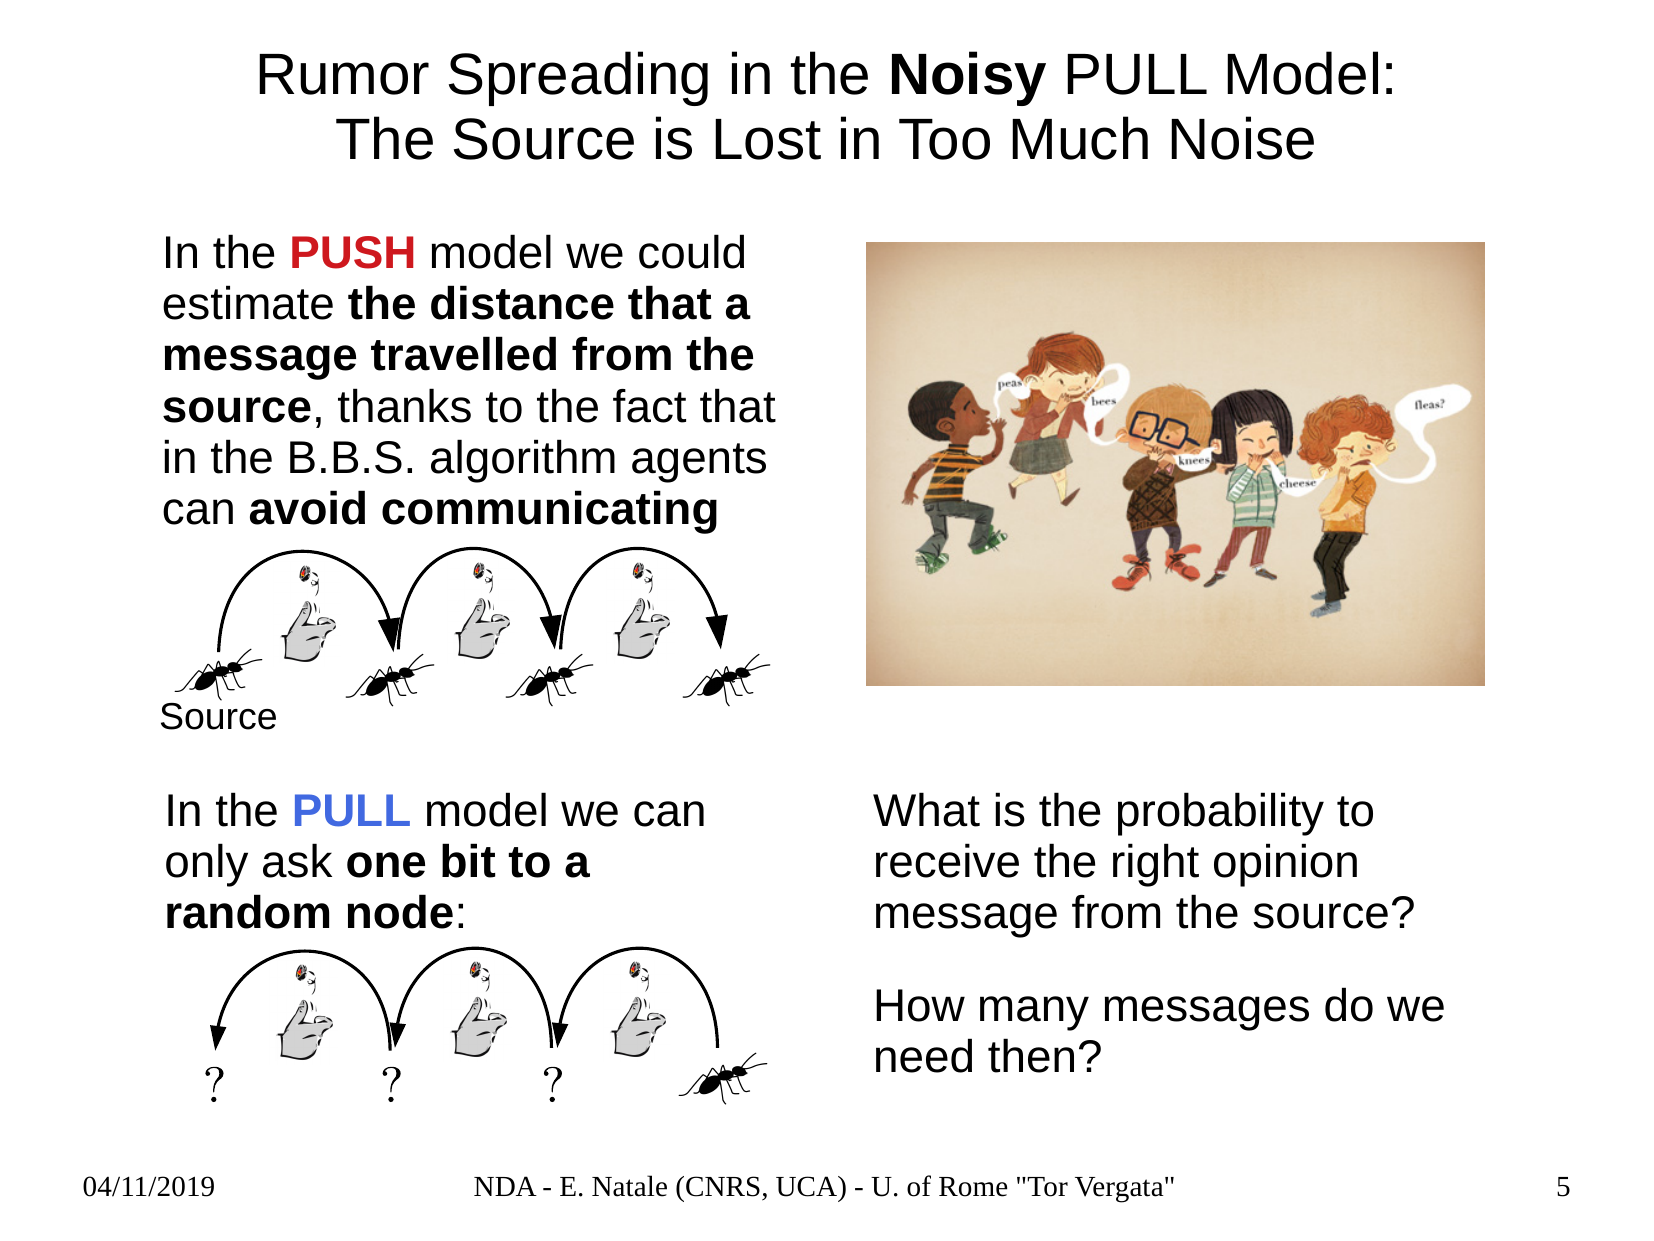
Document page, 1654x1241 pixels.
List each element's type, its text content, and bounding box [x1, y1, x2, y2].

text_box [382, 1066, 401, 1103]
title In the PULL model we can only ask one bit to a random node: [164, 784, 752, 990]
title In the PULL model we can only ask one bit to a random node: [412, 950, 536, 990]
text_box [205, 1066, 224, 1103]
picture [345, 635, 435, 725]
picture [269, 990, 338, 1065]
picture [606, 558, 675, 664]
picture [447, 558, 594, 725]
title Rumor Spreading in the Noisy PULL Model: The Source is Lost in Too Much Noise [82, 41, 1571, 173]
title In the PUSH model we could estimate the distance that a message travelled from the source, thanks to the fact that in the B.B.S. algorithm agents can avoid communicating [161, 226, 805, 535]
picture [603, 957, 671, 1062]
picture [866, 242, 1485, 686]
picture [678, 1034, 768, 1123]
picture [443, 990, 512, 1062]
picture [273, 561, 341, 667]
picture [174, 630, 263, 719]
title What is the probability to receive the right opinion message from the source? [873, 784, 1498, 979]
text_box [543, 1066, 562, 1103]
title In the PULL model we can only ask one bit to a random node: [236, 953, 371, 990]
picture [682, 635, 771, 725]
title How many messages do we need then? [873, 979, 1498, 1083]
